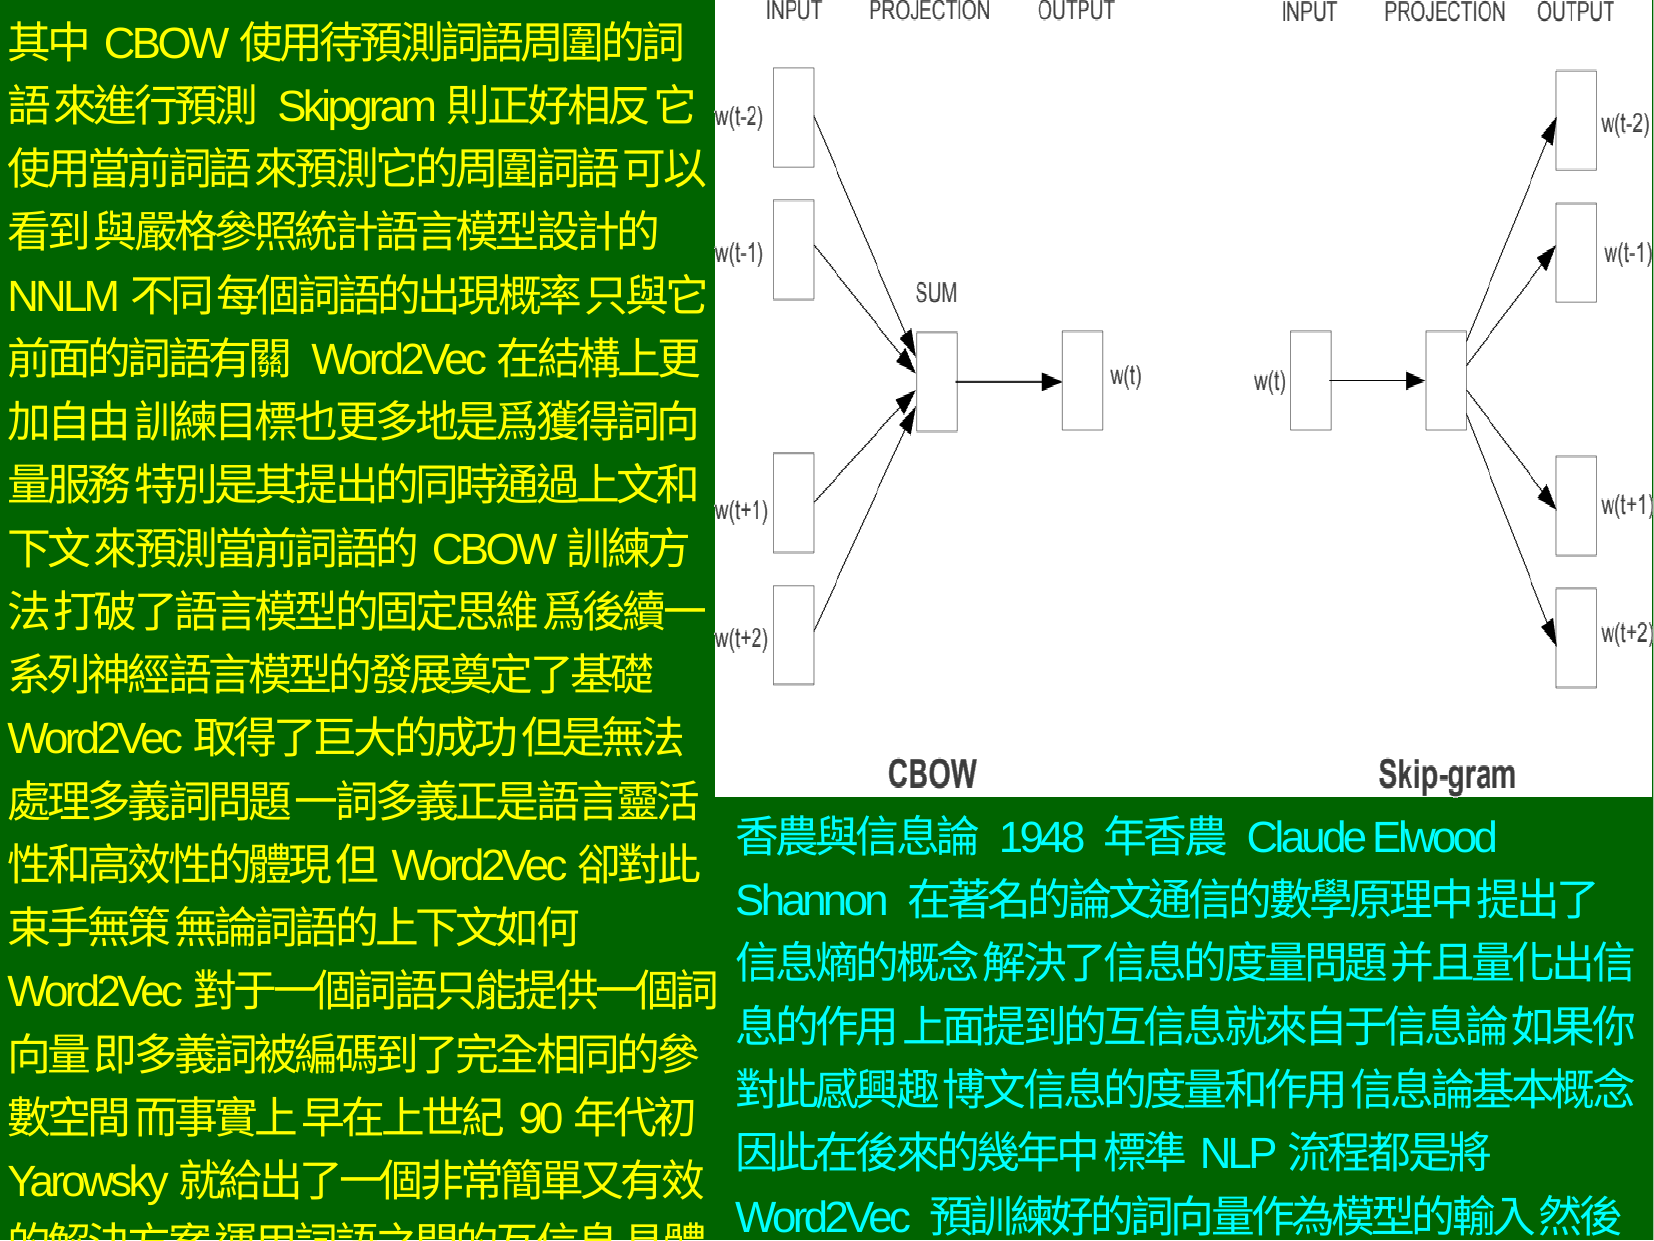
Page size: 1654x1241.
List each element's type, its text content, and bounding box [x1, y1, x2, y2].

text_box 其中CBOW使用待預測詞語周圍的詞語 來進行預測 Skipgram則正好相反 它使用當前詞語 來預測它的周圍詞語 可以看到 與嚴格參照統計語言模型設計的NNLM不同 每個詞語的出現概率 只與它前面的詞語有關 Word2Vec在結構上更加自由 訓練目標也更多地是爲獲得詞向量服務 特別是其提出的同時通過上文和下文 來預測當前詞語的CBOW訓練方法 打破了語言模型的固定思維 爲後續一系列神經語言模型的發展奠定了基礎 Word2Vec取得了巨大的成功 但是無法處理多義詞問題 一詞多義正是語言靈活性和高效性的體現 但Word2Vec卻對此束手無策 無論詞語的上下文如何 Word2Vec對于一個詞語只能提供一個詞向量 即多義詞被編碼到了完全相同的參數空間 而事實上 早在上世紀90年代初 Yarowsky就給出了一個非常簡單又有效的解決方案 運用詞語之間的互信息 具體地 對于一個多義詞 分別從大量文本中找出這個詞在表示不同語義時 同時出現的互信息最大的一些詞 當在判別詞語語義時 只需要看看上下文中哪些詞語出現的多就可以了 即通過上下文來判斷這個詞語當前表達的語義 [0, 0, 733, 1223]
picture [733, 0, 1653, 798]
text_box 香農與信息論 1948 年香農 Claude Elwood Shannon 在著名的論文通信的數學原理中 提出了信息熵的概念 解決了信息的度量問題 并且量化出信息的作用 上面提到的互信息就來自于信息論 如果你對此感興趣 博文信息的度量和作用 信息論基本概念 因此在後來的幾年中 標準NLP流程都是將 Word2Vec 預訓練好的詞向量作為模型的輸入 然後通過 LSTM CNN 等模型來重新對句子中的詞語進行編碼 以便捕獲到詞語的上下文信息 [720, 794, 1648, 1229]
